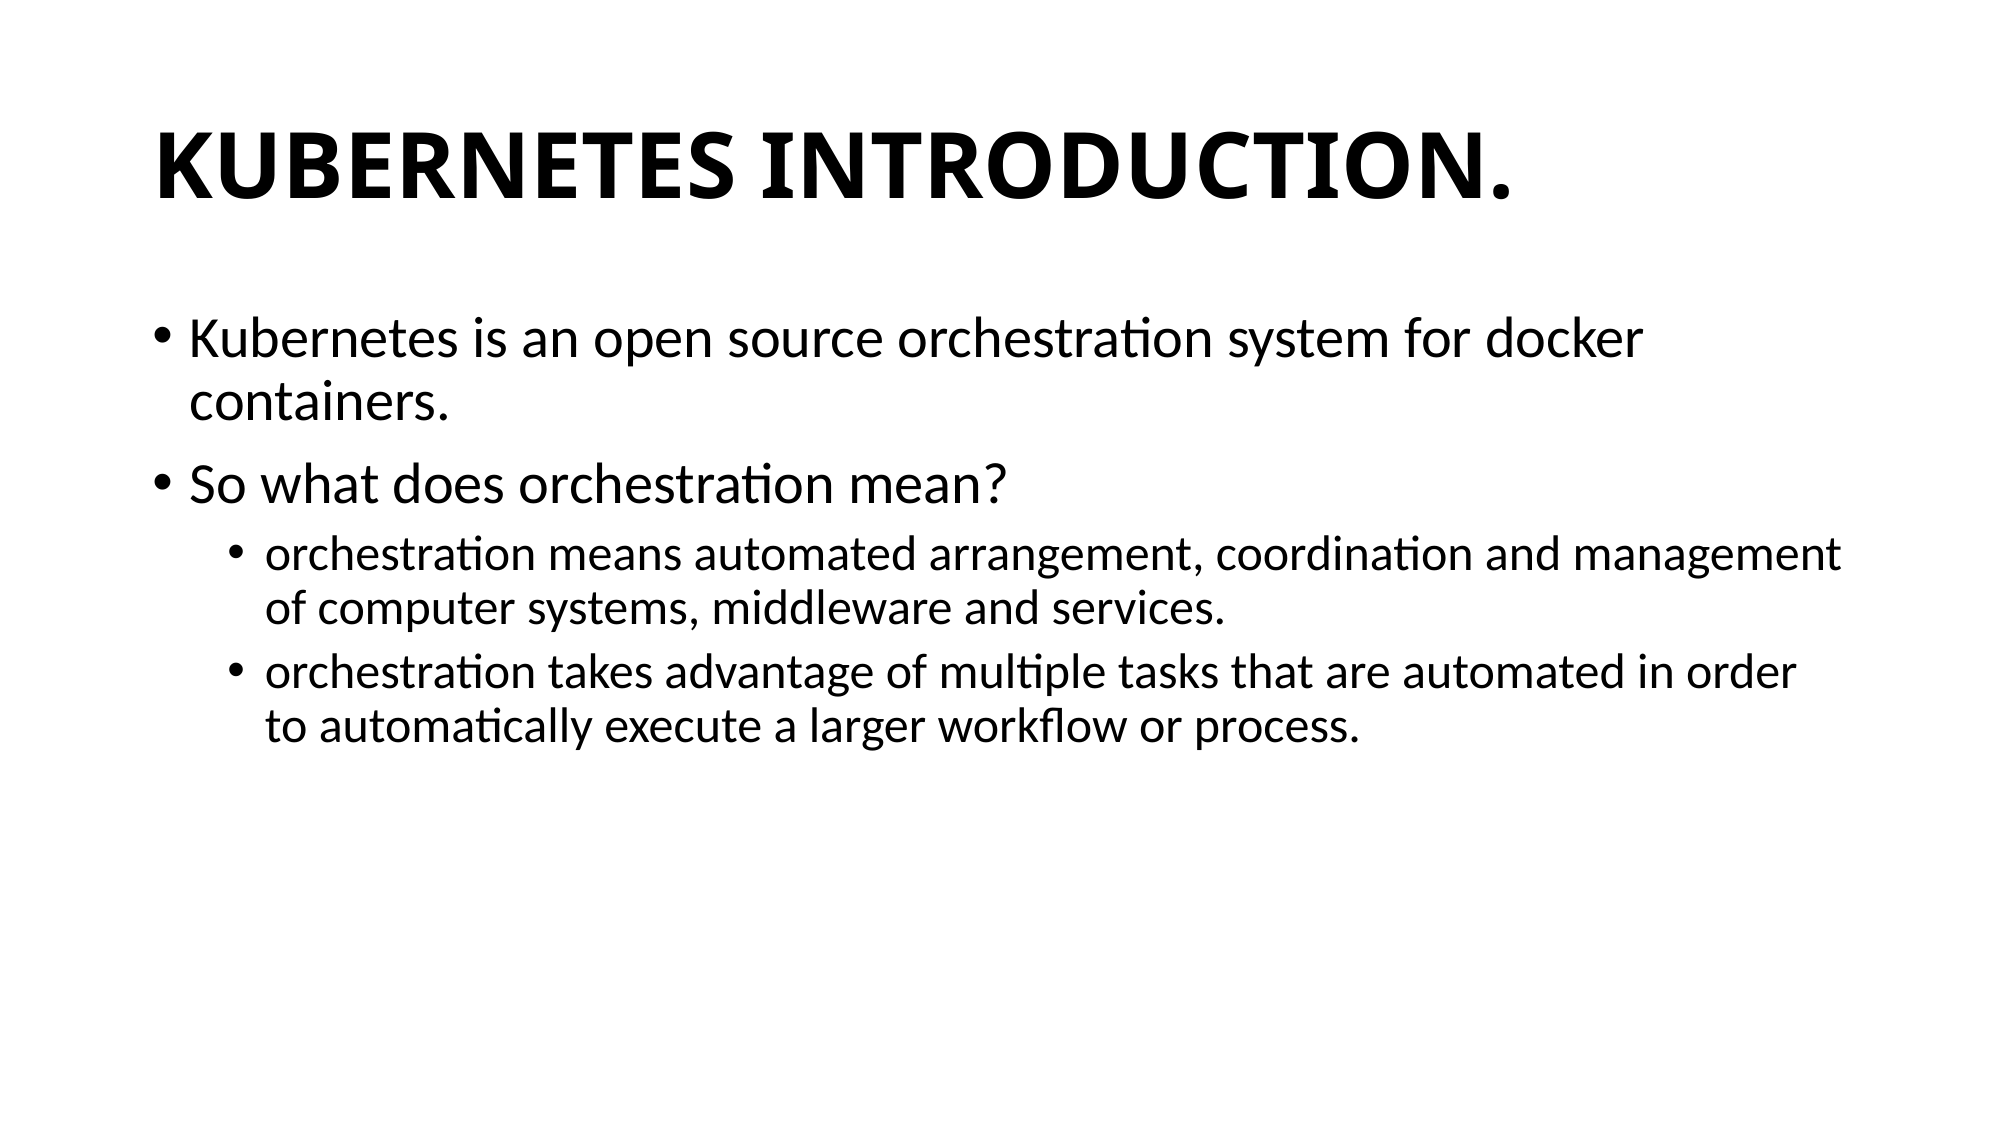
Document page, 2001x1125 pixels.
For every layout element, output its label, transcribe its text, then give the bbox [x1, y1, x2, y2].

list Kubernetes is an open source orchestration system for docker containers. So what does orchestration mean? orchestration means automated arrangement, coordination and management of computer systems, middleware and services. orchestration takes advantage of multiple tasks that are automated in order to automatically execute a larger workflow or process. [137, 299, 1863, 1014]
title KUBERNETES INTRODUCTION. [137, 59, 1863, 278]
